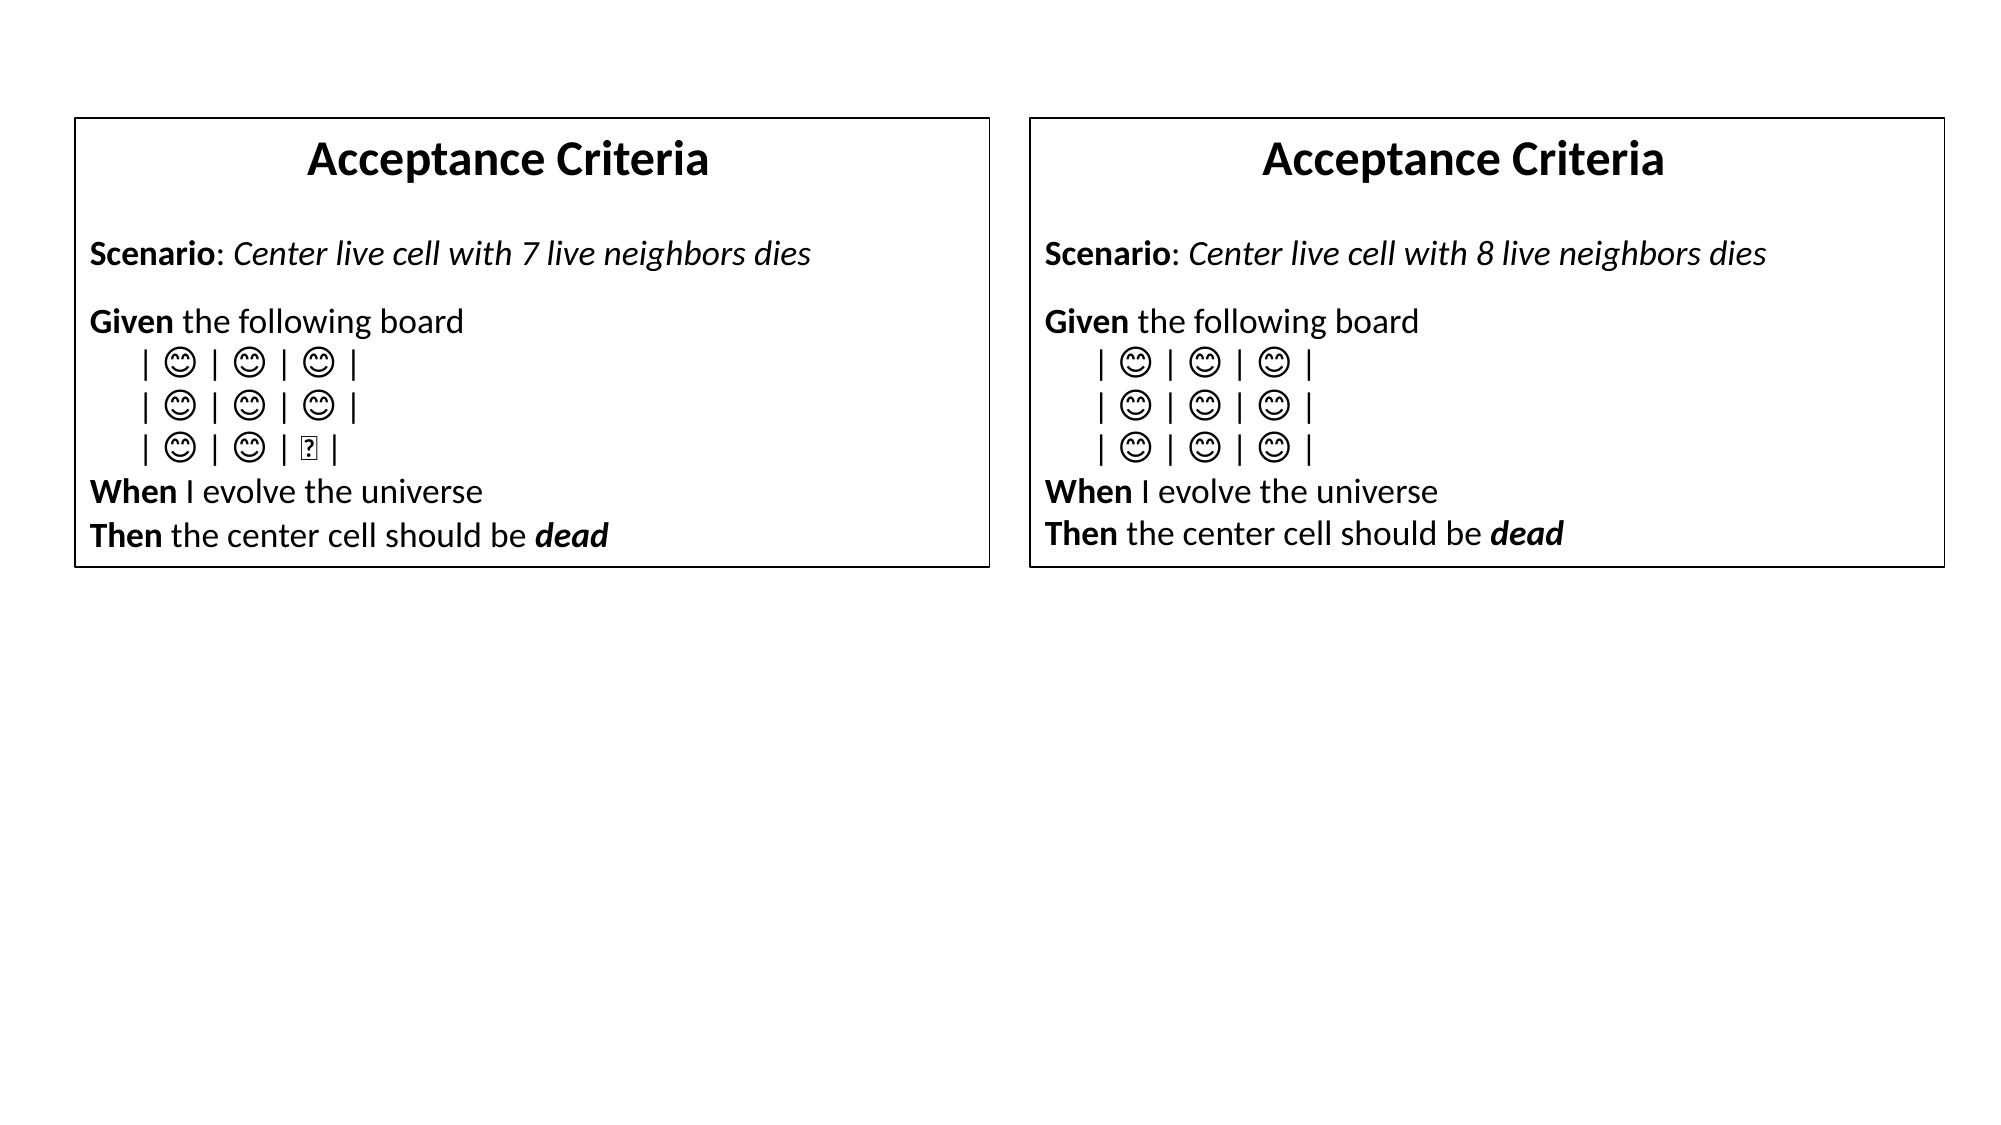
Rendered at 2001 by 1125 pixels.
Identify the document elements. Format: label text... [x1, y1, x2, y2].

text_box Acceptance Criteria Scenario: Center live cell with 8 live neighbors dies Given the following board | 😊 | 😊 | 😊 | | 😊 | 😊 | 😊 | | 😊 | 😊 | 😊 | When I evolve the universe Then the center cell should be dead [1030, 117, 1945, 568]
text_box Acceptance Criteria Scenario: Center live cell with 7 live neighbors dies Given the following board | 😊 | 😊 | 😊 | | 😊 | 😊 | 😊 | | 😊 | 😊 | 💀 | When I evolve the universe Then the center cell should be dead [74, 117, 990, 568]
